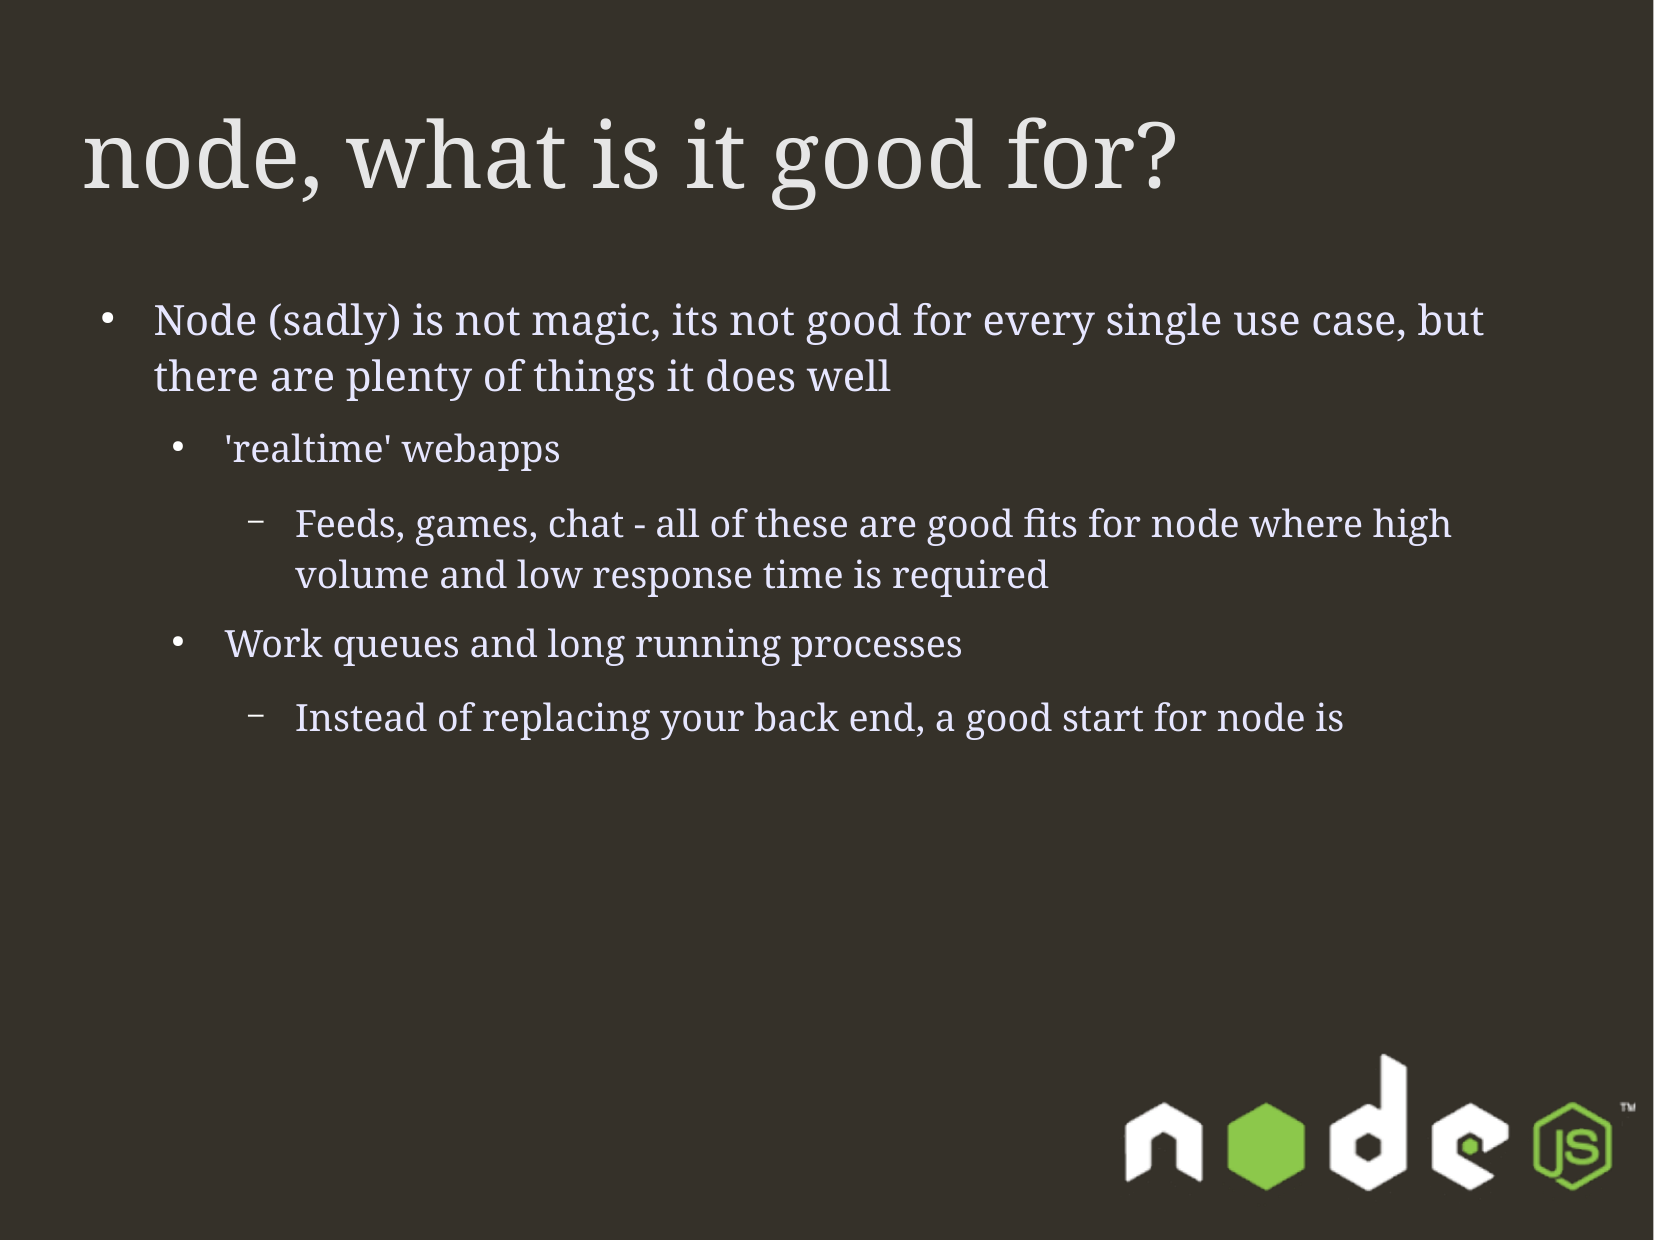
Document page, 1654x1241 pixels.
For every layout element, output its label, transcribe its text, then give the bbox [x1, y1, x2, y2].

list Node (sadly) is not magic, its not good for every single use case, but there are plenty of things it does well 'realtime' webapps Feeds, games, chat - all of these are good fits for node where high volume and low response time is required Work queues and long running processes Instead of replacing your back end, a good start for node is [82, 290, 1571, 1109]
title node, what is it good for? [82, 49, 1571, 257]
picture [1108, 1006, 1651, 1238]
